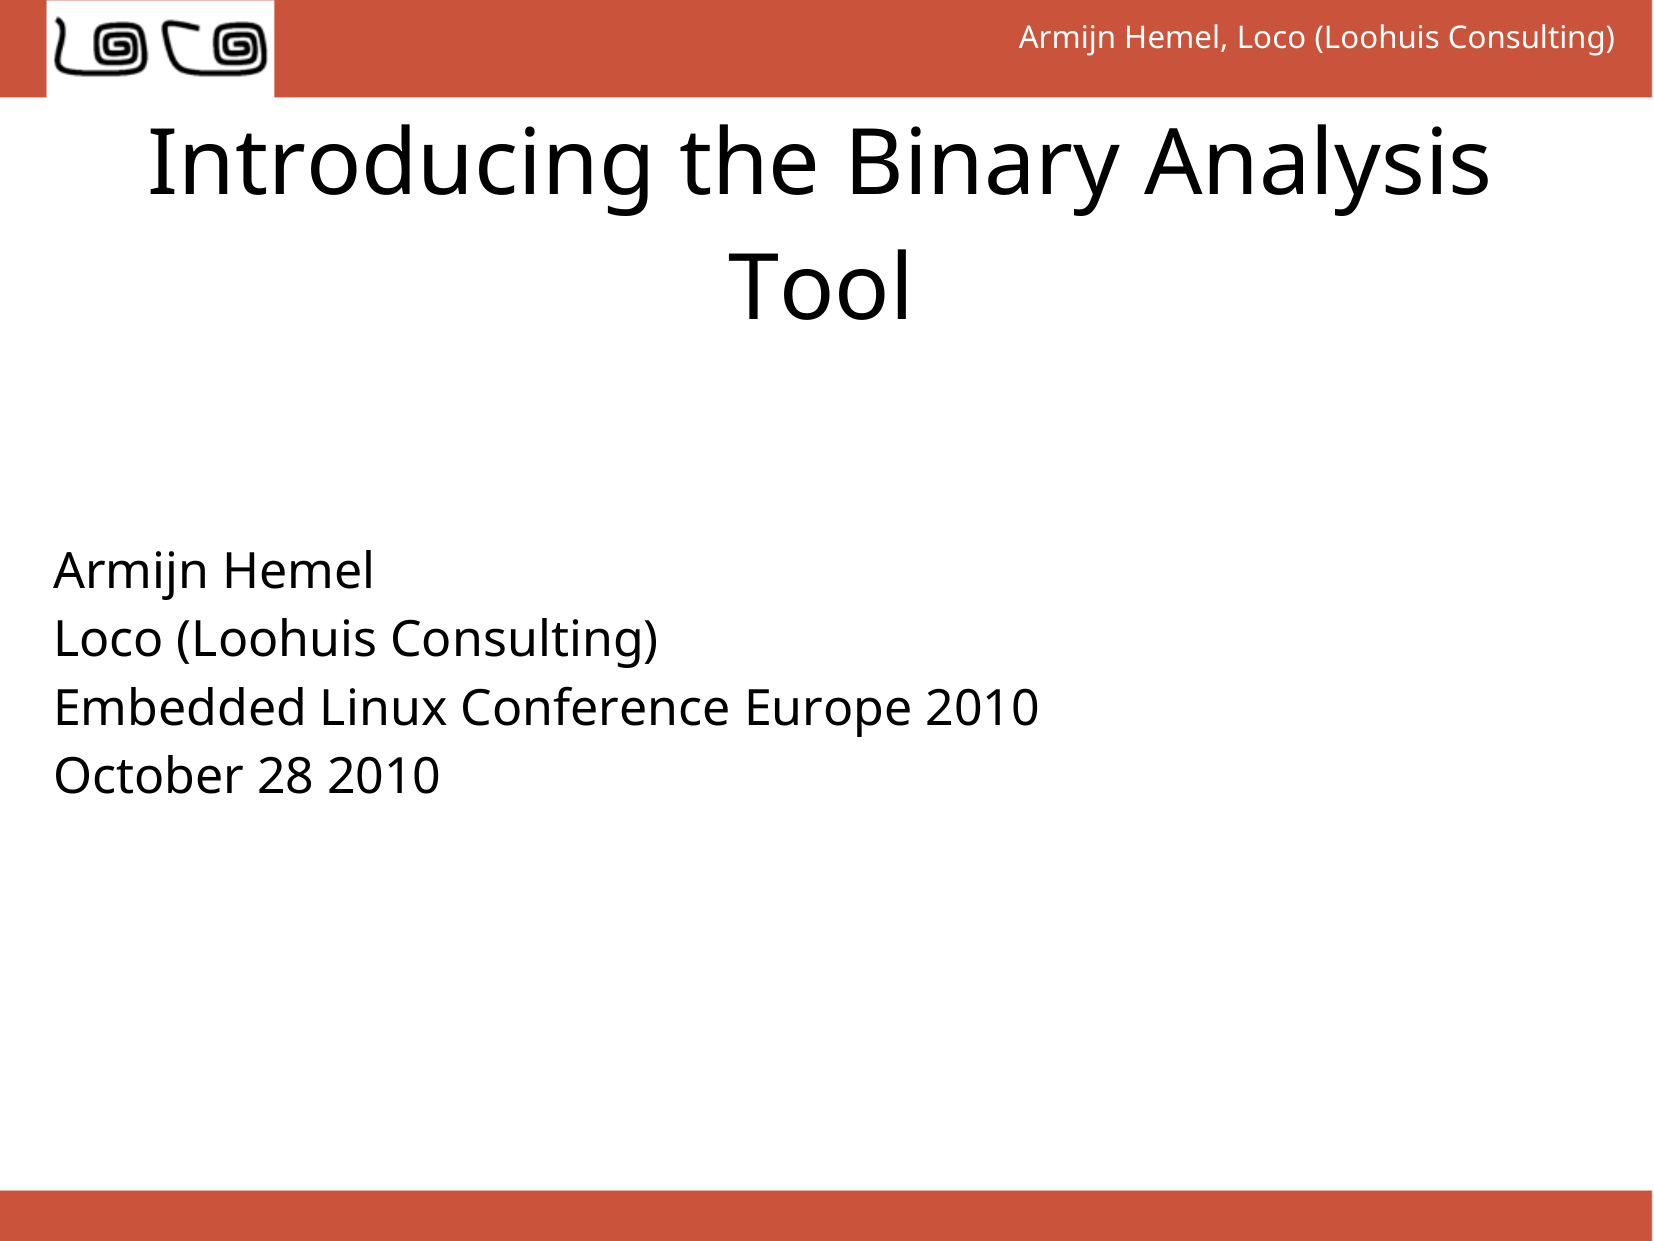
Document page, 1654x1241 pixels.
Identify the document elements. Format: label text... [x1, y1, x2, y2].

subtitle Armijn Hemel Loco (Loohuis Consulting) Embedded Linux Conference Europe 2010 October 28 2010 [53, 442, 1595, 1173]
title Introducing the Binary Analysis Tool [47, 114, 1595, 329]
picture [0, 0, 1654, 1241]
